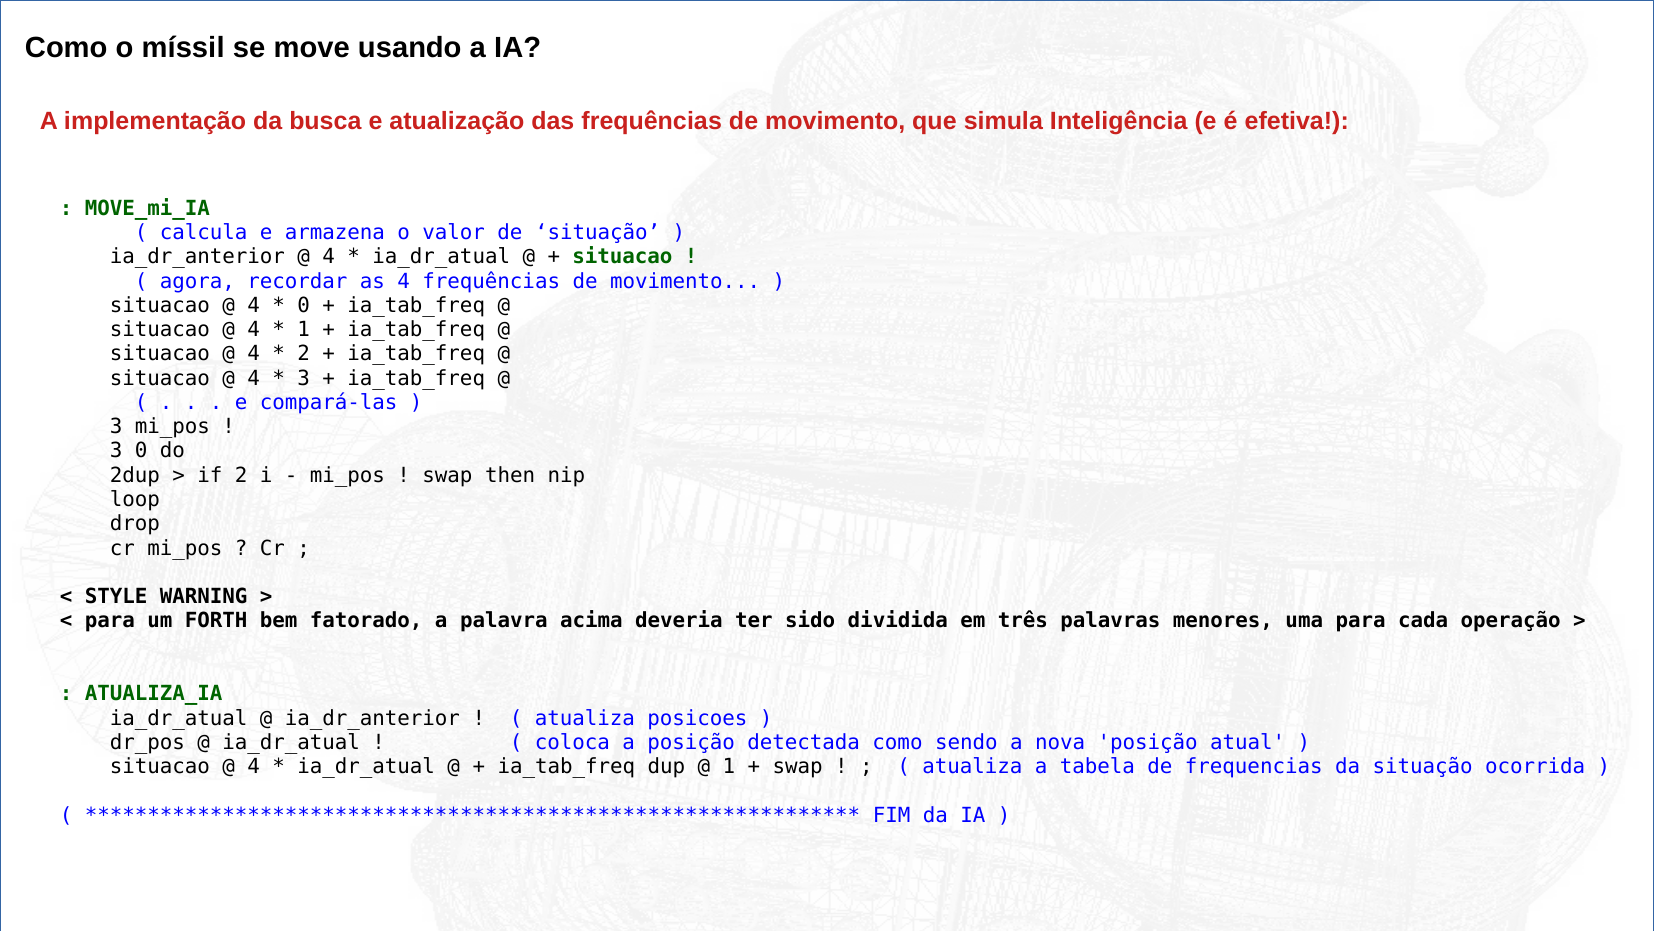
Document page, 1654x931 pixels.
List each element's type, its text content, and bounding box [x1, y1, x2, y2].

text_box A implementação da busca e atualização das frequências de movimento, que simula Inteligência (e é efetiva!): [25, 99, 1367, 142]
text_box : MOVE_mi_IA ( calcula e armazena o valor de ‘situação’ ) ia_dr_anterior @ 4 * ia_dr_atual @ + situacao ! ( agora, recordar as 4 frequências de movimento... ) situacao @ 4 * 0 + ia_tab_freq @ situacao @ 4 * 1 + ia_tab_freq @ situacao @ 4 * 2 + ia_tab_freq @ situacao @ 4 * 3 + ia_tab_freq @ ( . . . e compará-las ) 3 mi_pos ! 3 0 do 2dup > if 2 i - mi_pos ! swap then nip loop drop cr mi_pos ? Cr ; < STYLE WARNING > < para um FORTH bem fatorado, a palavra acima deveria ter sido dividida em três palavras menores, uma para cada operação > : ATUALIZA_IA ia_dr_atual @ ia_dr_anterior ! ( atualiza posicoes ) dr_pos @ ia_dr_atual ! ( coloca a posição detectada como sendo a nova 'posição atual' ) situacao @ 4 * ia_dr_atual @ + ia_tab_freq dup @ 1 + swap ! ; ( atualiza a tabela de frequencias da situação ocorrida ) ( ************************************************************** FIM da IA ) [45, 188, 1625, 835]
text_box Como o míssil se move usando a IA? [10, 6, 1592, 71]
